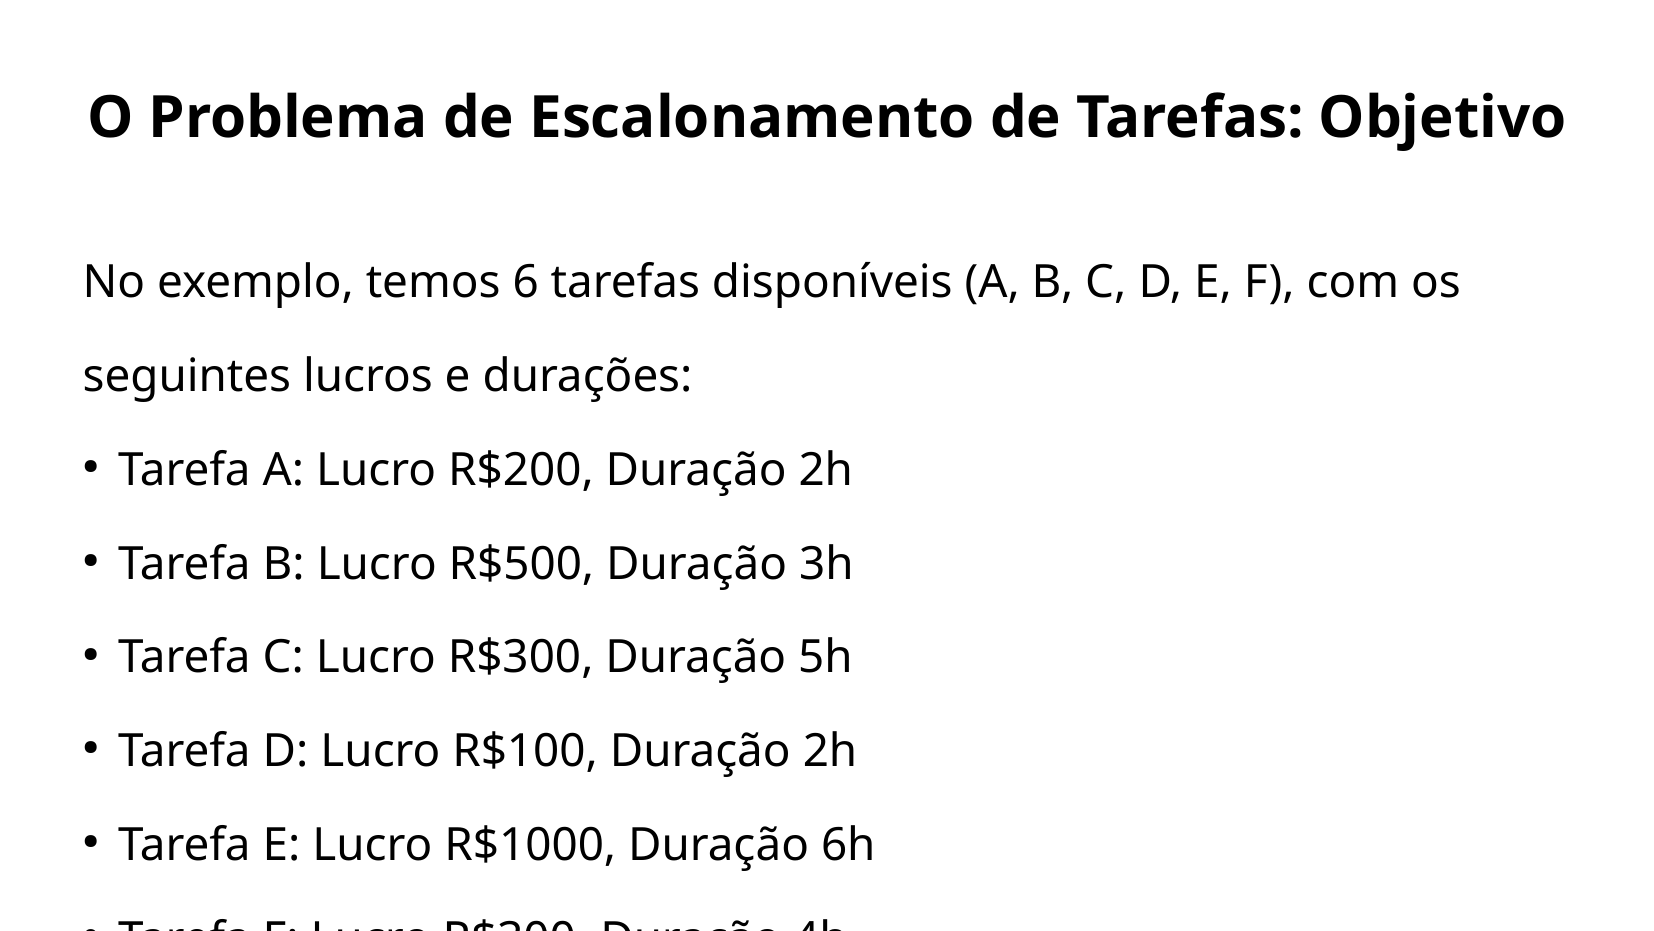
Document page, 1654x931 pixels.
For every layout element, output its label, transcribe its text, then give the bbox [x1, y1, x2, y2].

title O Problema de Escalonamento de Tarefas: Objetivo [82, 37, 1571, 193]
subtitle No exemplo, temos 6 tarefas disponíveis (A, B, C, D, E, F), com os seguintes lucros e durações: Tarefa A: Lucro R$200, Duração 2h Tarefa B: Lucro R$500, Duração 3h Tarefa C: Lucro R$300, Duração 5h Tarefa D: Lucro R$100, Duração 2h Tarefa E: Lucro R$1000, Duração 6h Tarefa F: Lucro R$300, Duração 4h [82, 217, 1571, 836]
